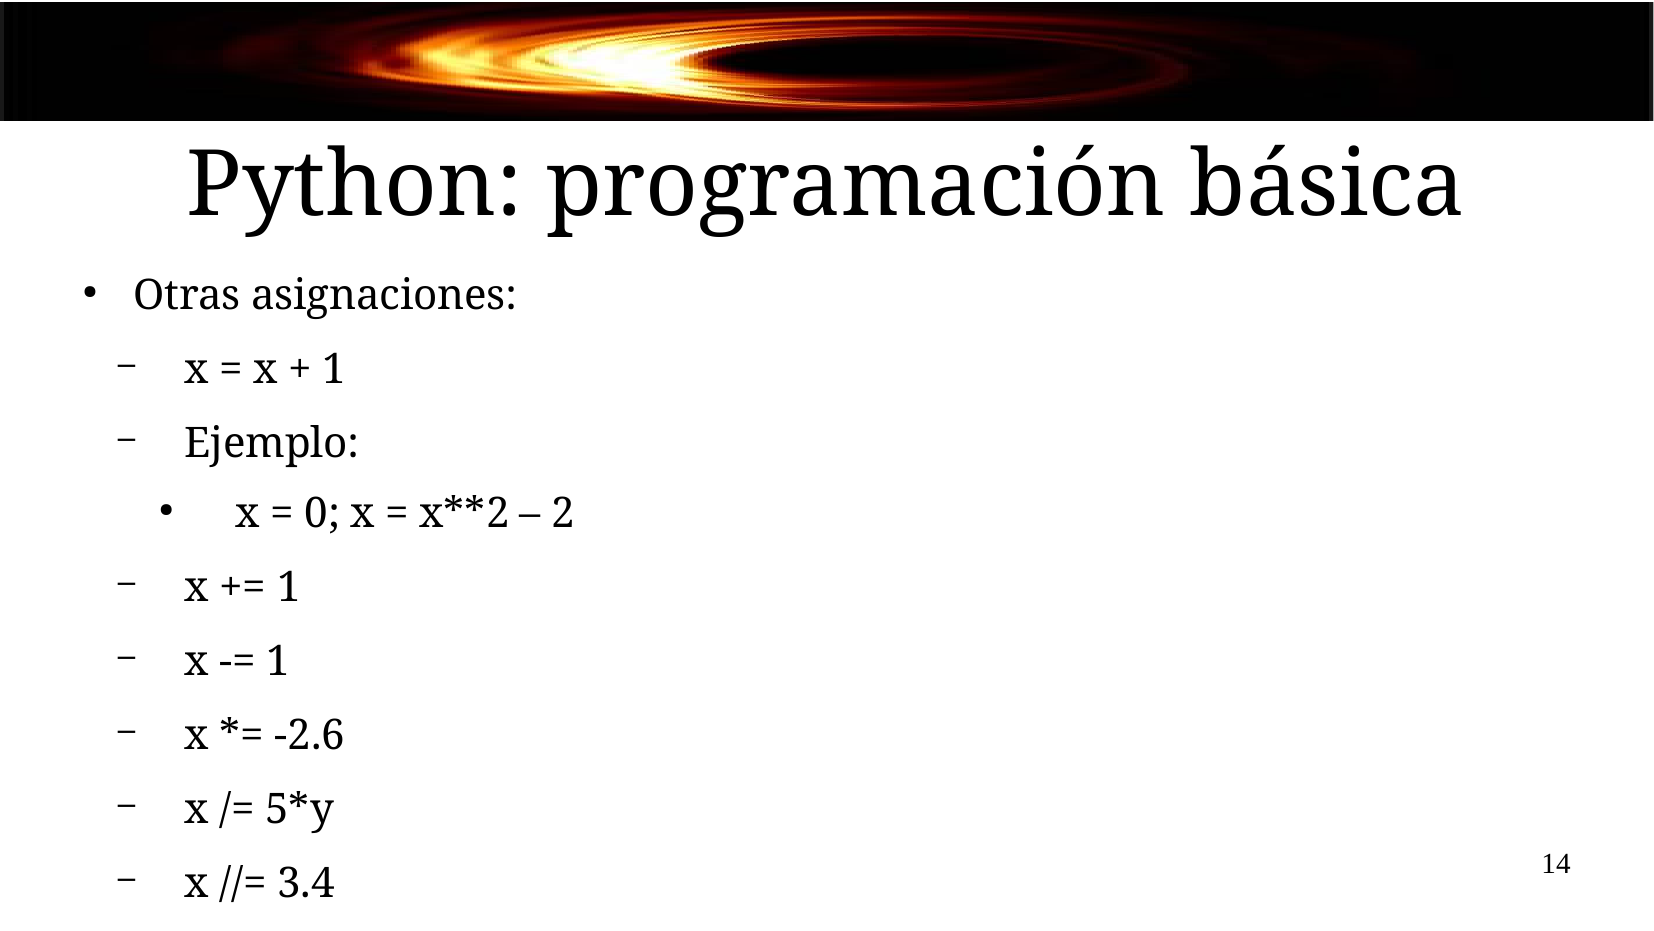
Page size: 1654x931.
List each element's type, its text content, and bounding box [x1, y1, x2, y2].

title Python: programación básica [82, 121, 1571, 258]
picture [0, 2, 1654, 121]
list Otras asignaciones: x = x + 1 Ejemplo: x = 0; x = x**2 – 2 x += 1 x -= 1 x *= -2.6 x /= 5*y x //= 3.4 [82, 264, 1571, 916]
